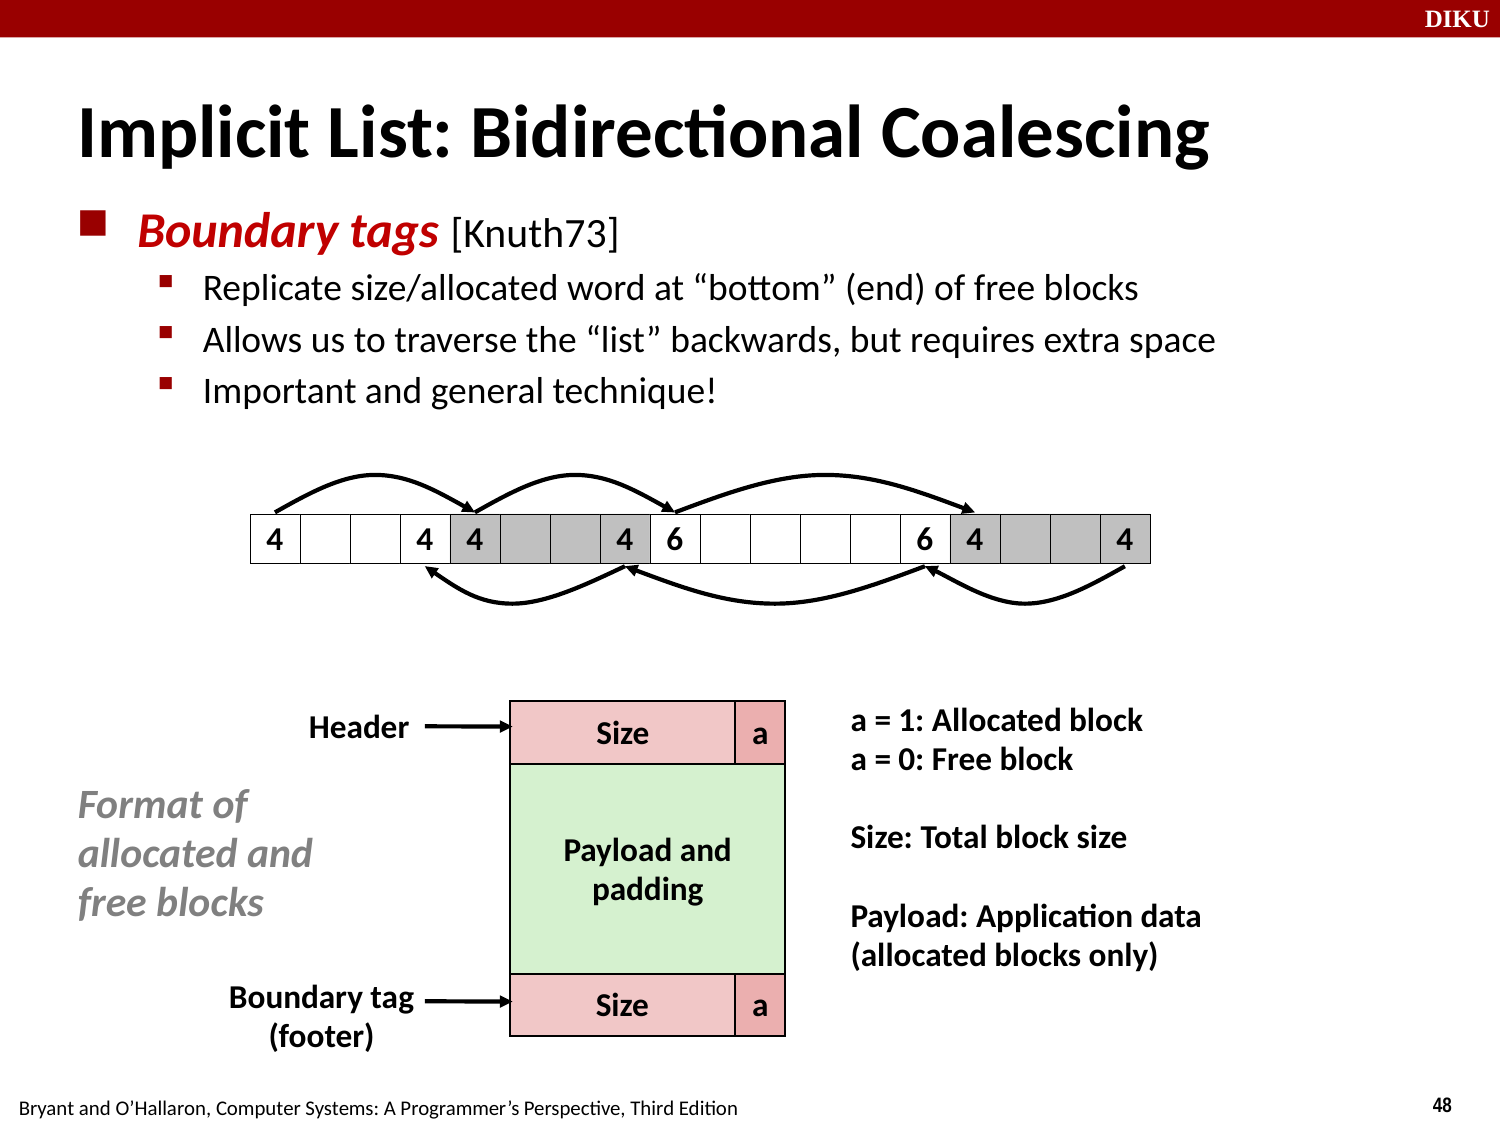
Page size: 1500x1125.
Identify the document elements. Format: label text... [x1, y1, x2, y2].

text_box 4 [249, 513, 299, 564]
text_box [999, 513, 1099, 564]
text_box 4 [599, 513, 649, 564]
text_box Boundary tag (footer) [214, 969, 429, 1064]
text_box a = 1: Allocated block a = 0: Free block Size: Total block size Payload: Application data (allocated blocks only) [835, 692, 1218, 1022]
text_box 4 [449, 513, 499, 564]
text_box Boundary tags [Knuth73] Replicate size/allocated word at “bottom” (end) of free blocks Allows us to traverse the “list” backwards, but requires extra space Important and general technique! [66, 200, 1429, 418]
text_box Size [510, 973, 735, 1037]
text_box 6 [649, 513, 700, 564]
text_box [700, 513, 899, 564]
text_box 4 [399, 513, 449, 564]
text_box [299, 513, 399, 564]
text_box Payload and padding [510, 763, 786, 973]
text_box 4 [949, 513, 999, 564]
text_box a [735, 701, 786, 764]
text_box 4 [1099, 513, 1150, 564]
text_box Implicit List: Bidirectional Coalescing [62, 80, 1500, 175]
text_box Header [294, 699, 425, 756]
text_box Format of allocated and free blocks [63, 771, 329, 935]
text_box Size [510, 701, 735, 763]
text_box [499, 513, 599, 564]
text_box 6 [899, 513, 949, 564]
text_box a [735, 973, 786, 1037]
